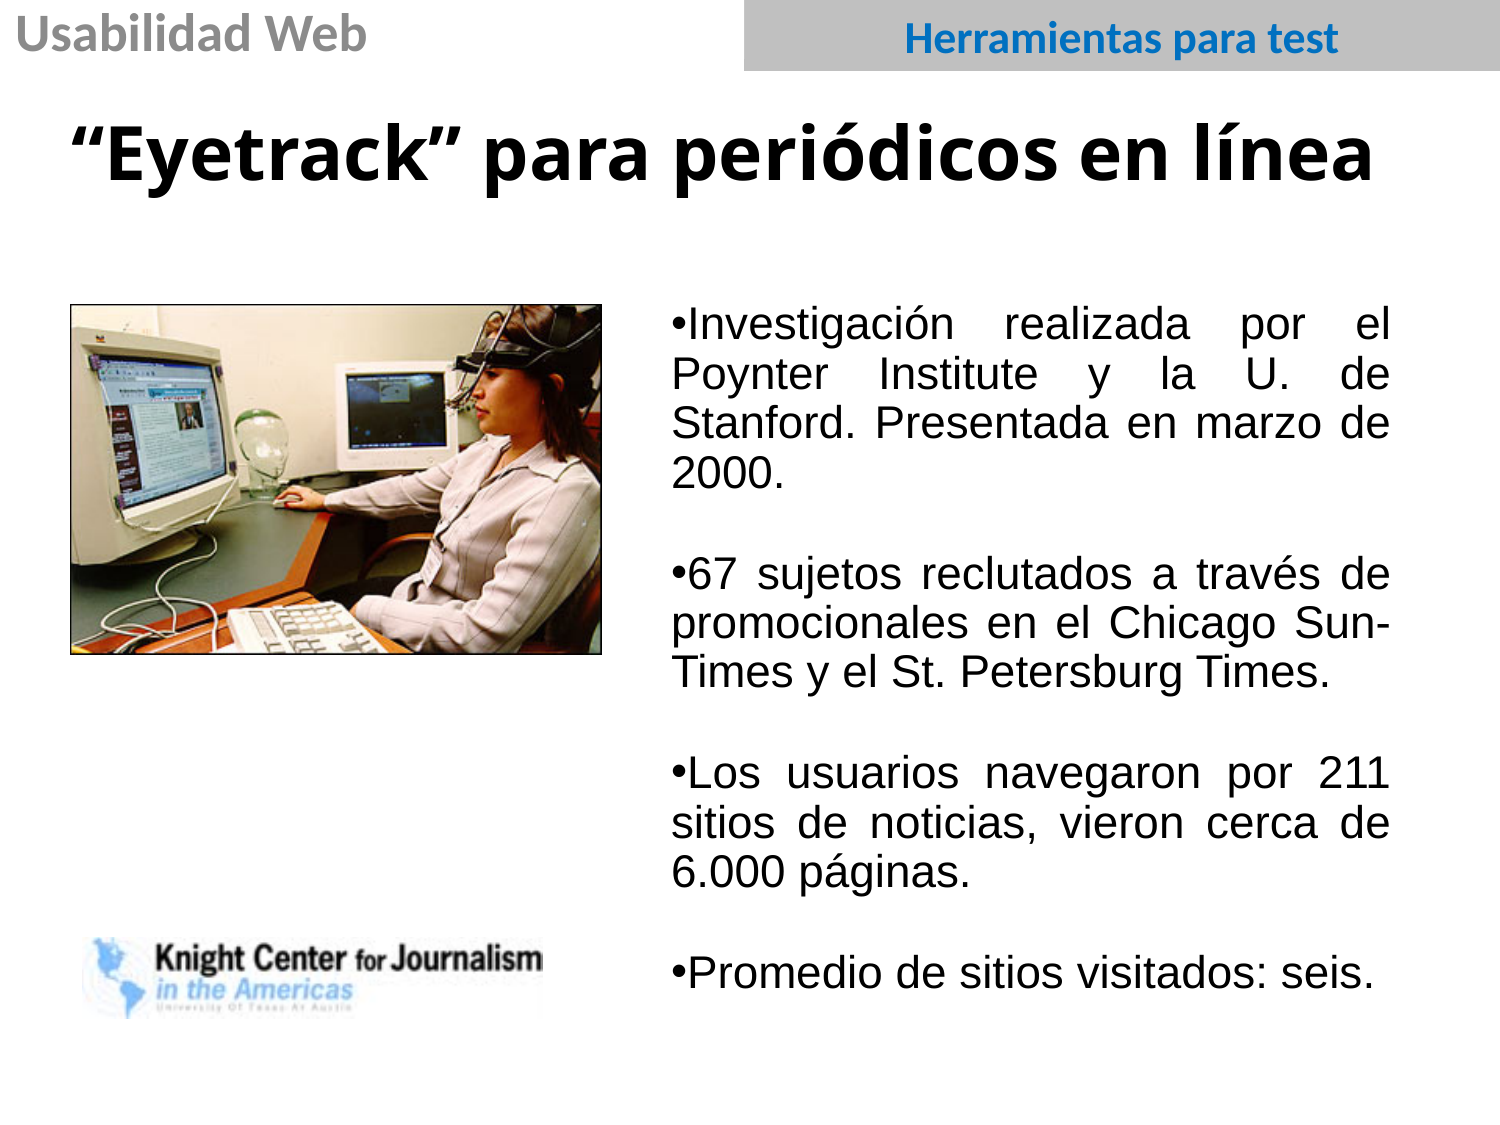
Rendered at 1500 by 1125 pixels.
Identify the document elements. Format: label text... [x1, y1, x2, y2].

title Usabilidad Web [0, 0, 745, 60]
picture [82, 937, 543, 1019]
text_box Investigación realizada por el Poynter Institute y la U. de Stanford. Presentada en marzo de 2000. 67 sujetos reclutados a través de promocionales en el Chicago Sun-Times y el St. Petersburg Times. Los usuarios navegaron por 211 sitios de noticias, vieron cerca de 6.000 páginas. Promedio de sitios visitados: seis. [656, 292, 1407, 1125]
picture [70, 304, 602, 655]
text_box “Eyetrack” para periódicos en línea [23, 60, 1425, 245]
title Herramientas para test [744, 0, 1500, 71]
